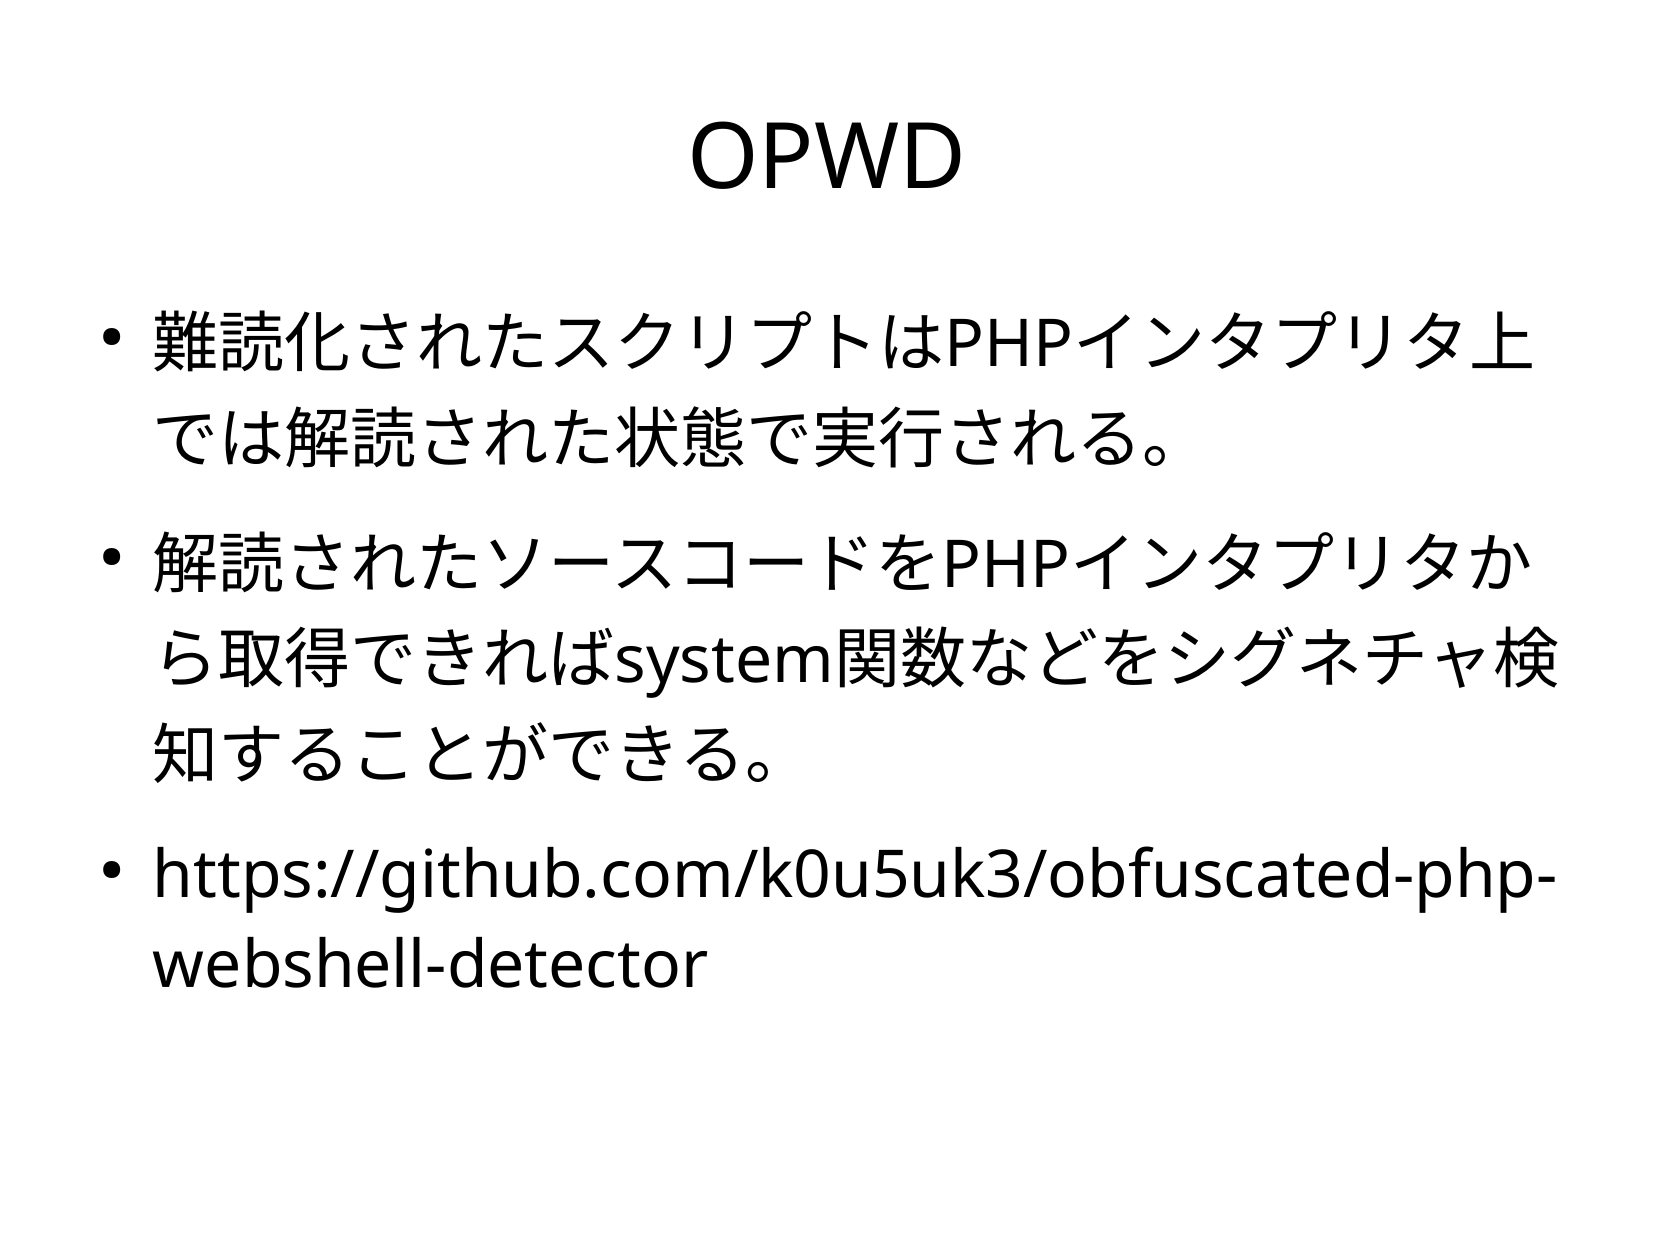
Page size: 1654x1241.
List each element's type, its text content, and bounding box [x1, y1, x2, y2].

title OPWD [82, 49, 1571, 257]
list 難読化されたスクリプトはPHPインタプリタ上では解読された状態で実行される。 解読されたソースコードをPHPインタプリタから取得できればsystem関数などをシグネチャ検知することができる。 https://github.com/k0u5uk3/obfuscated-php-webshell-detector [82, 290, 1571, 1010]
